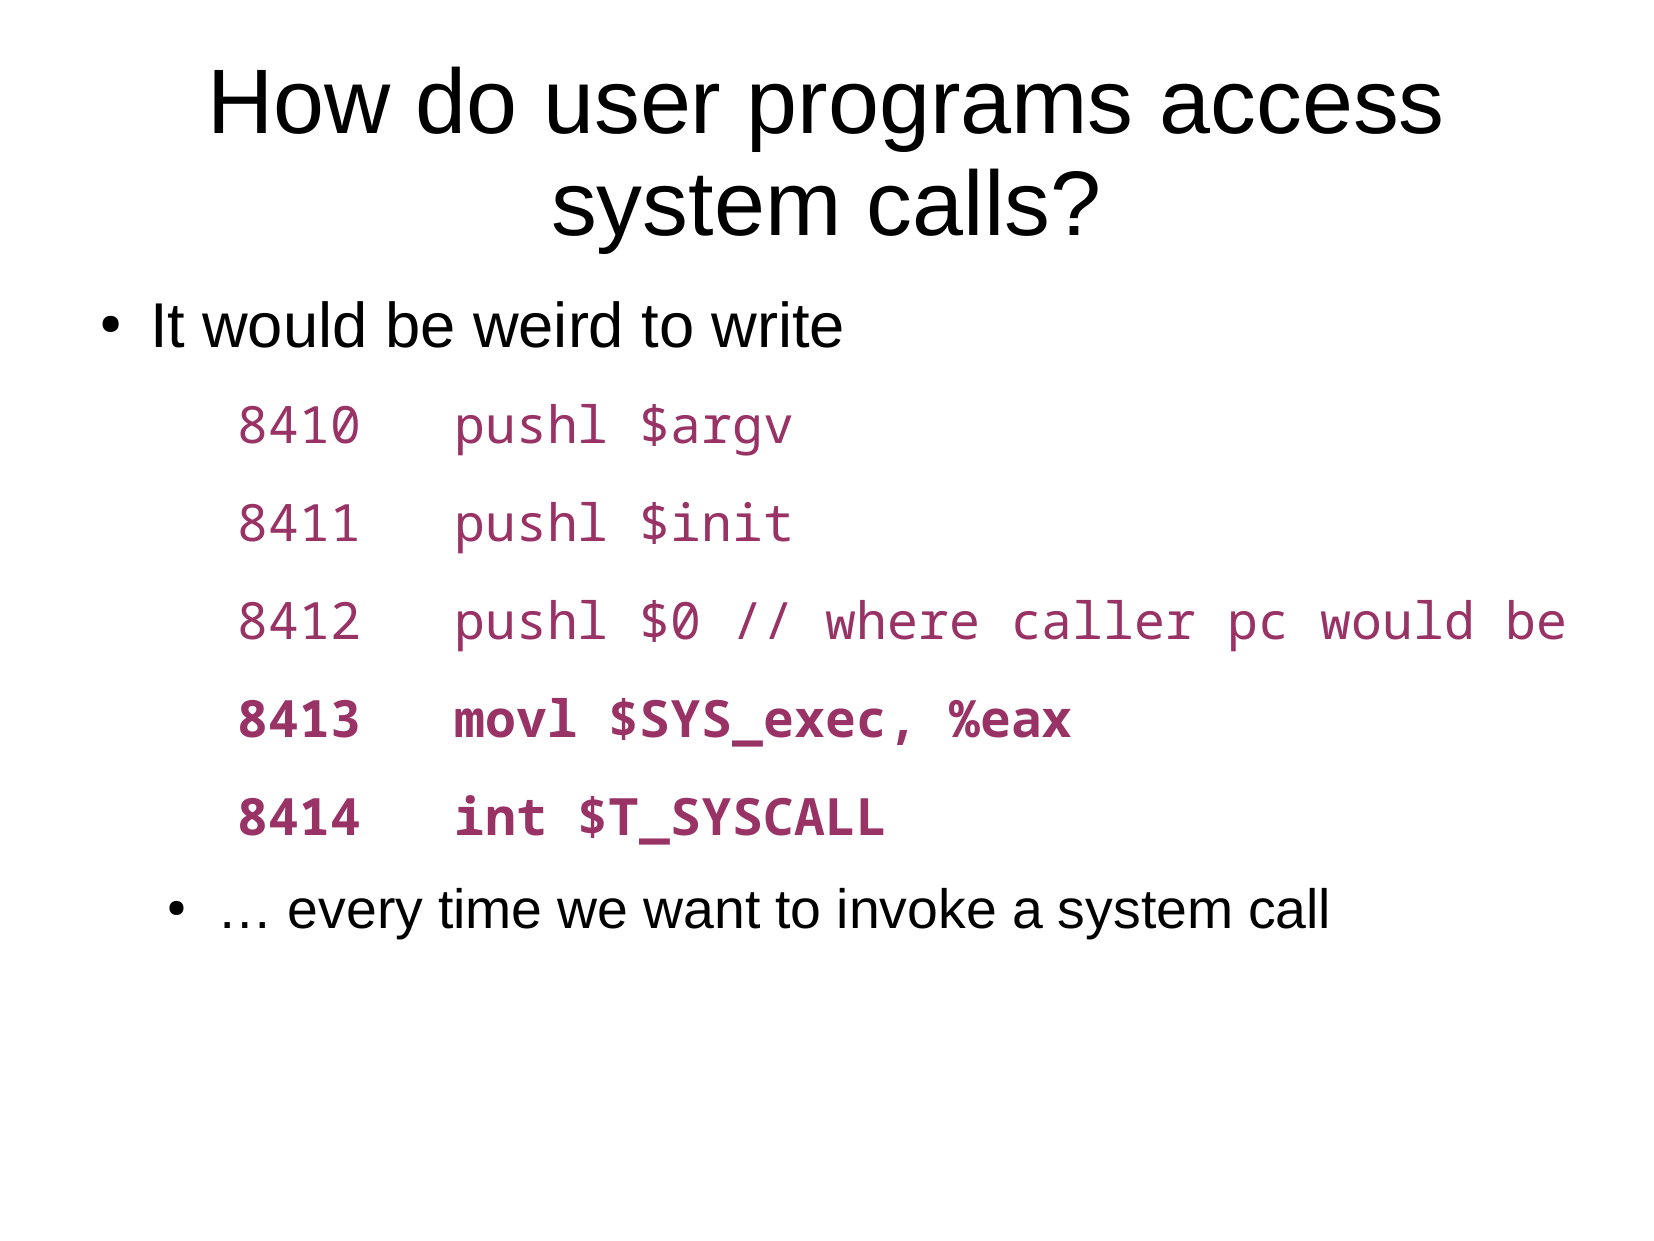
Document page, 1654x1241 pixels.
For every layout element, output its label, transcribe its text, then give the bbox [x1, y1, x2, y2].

title How do user programs access system calls? [82, 49, 1571, 257]
list It would be weird to write 8410 pushl $argv 8411 pushl $init 8412 pushl $0 // where caller pc would be 8413 movl $SYS_exec, %eax 8414 int $T_SYSCALL … every time we want to invoke a system call [82, 290, 1571, 1010]
